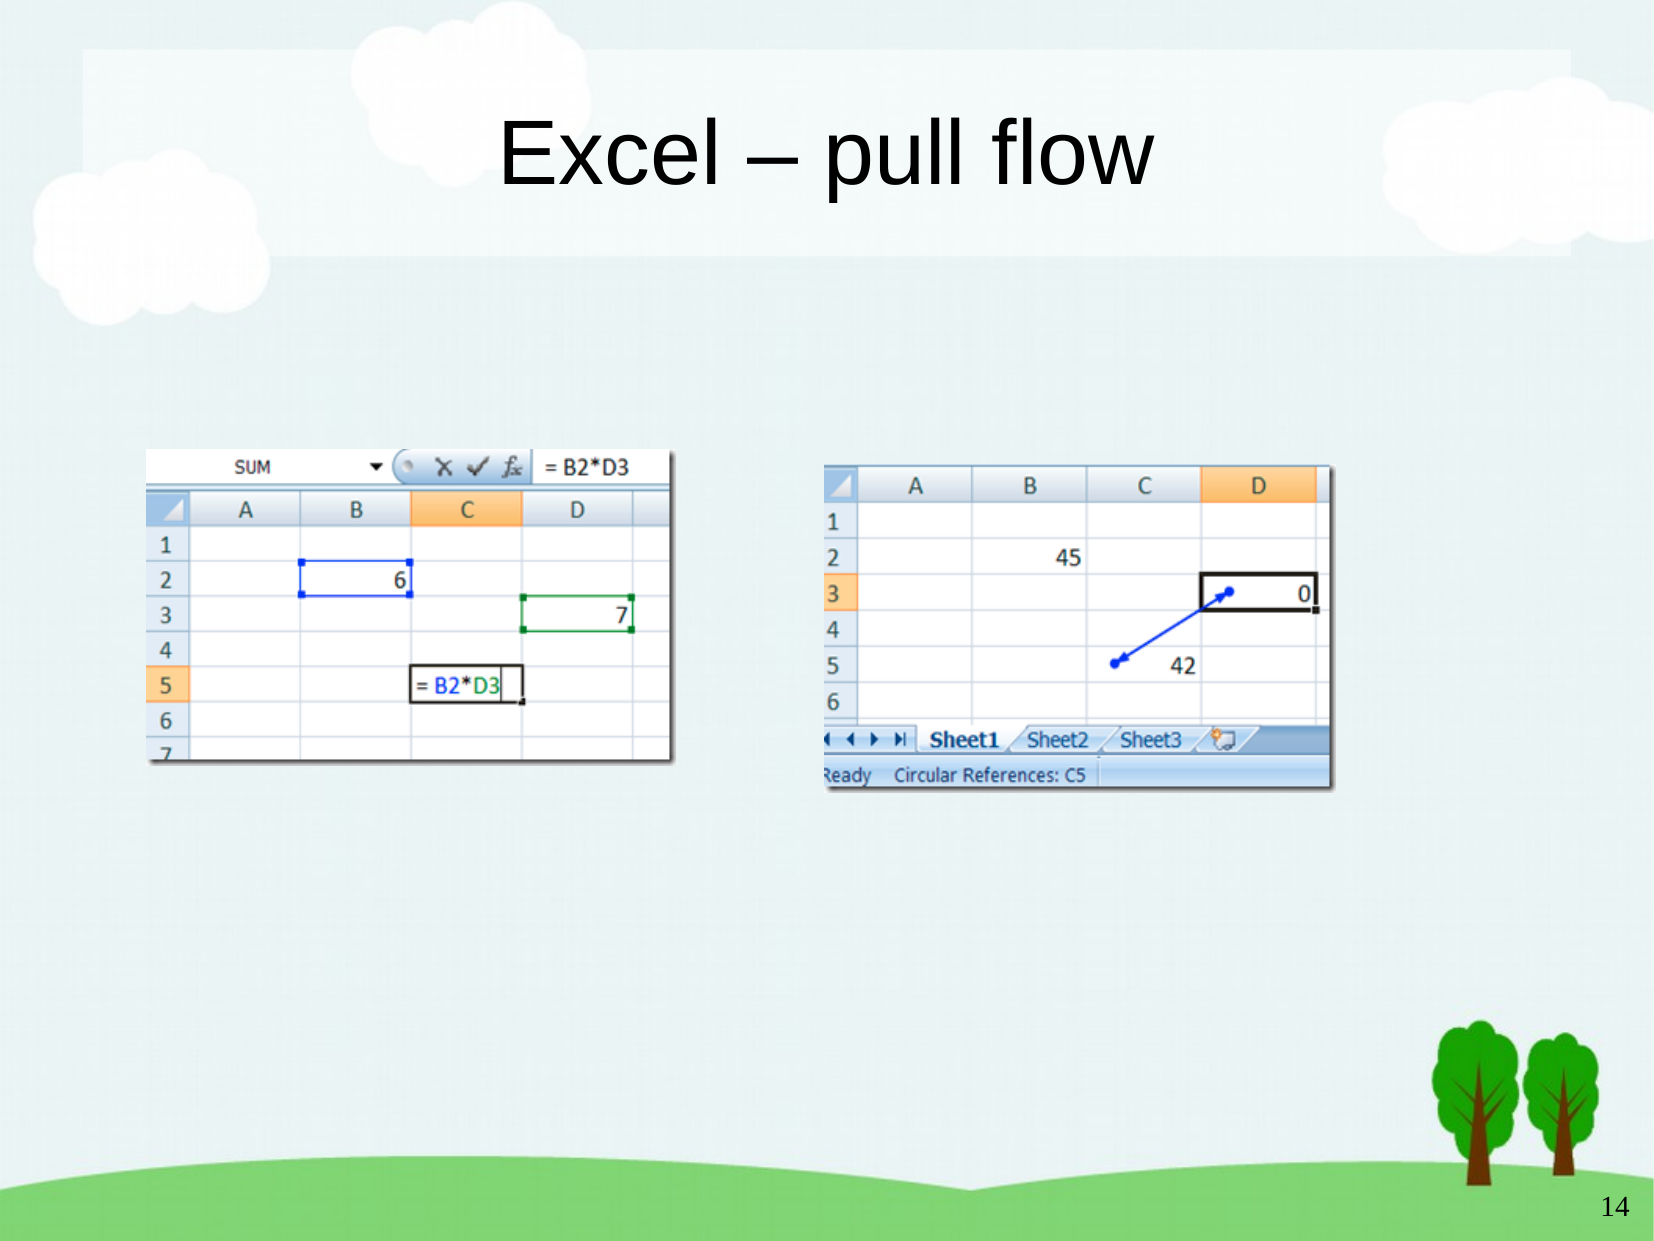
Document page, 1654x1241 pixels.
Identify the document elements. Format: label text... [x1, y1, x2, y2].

title Excel – pull flow [82, 49, 1571, 257]
picture [0, 0, 1654, 1241]
